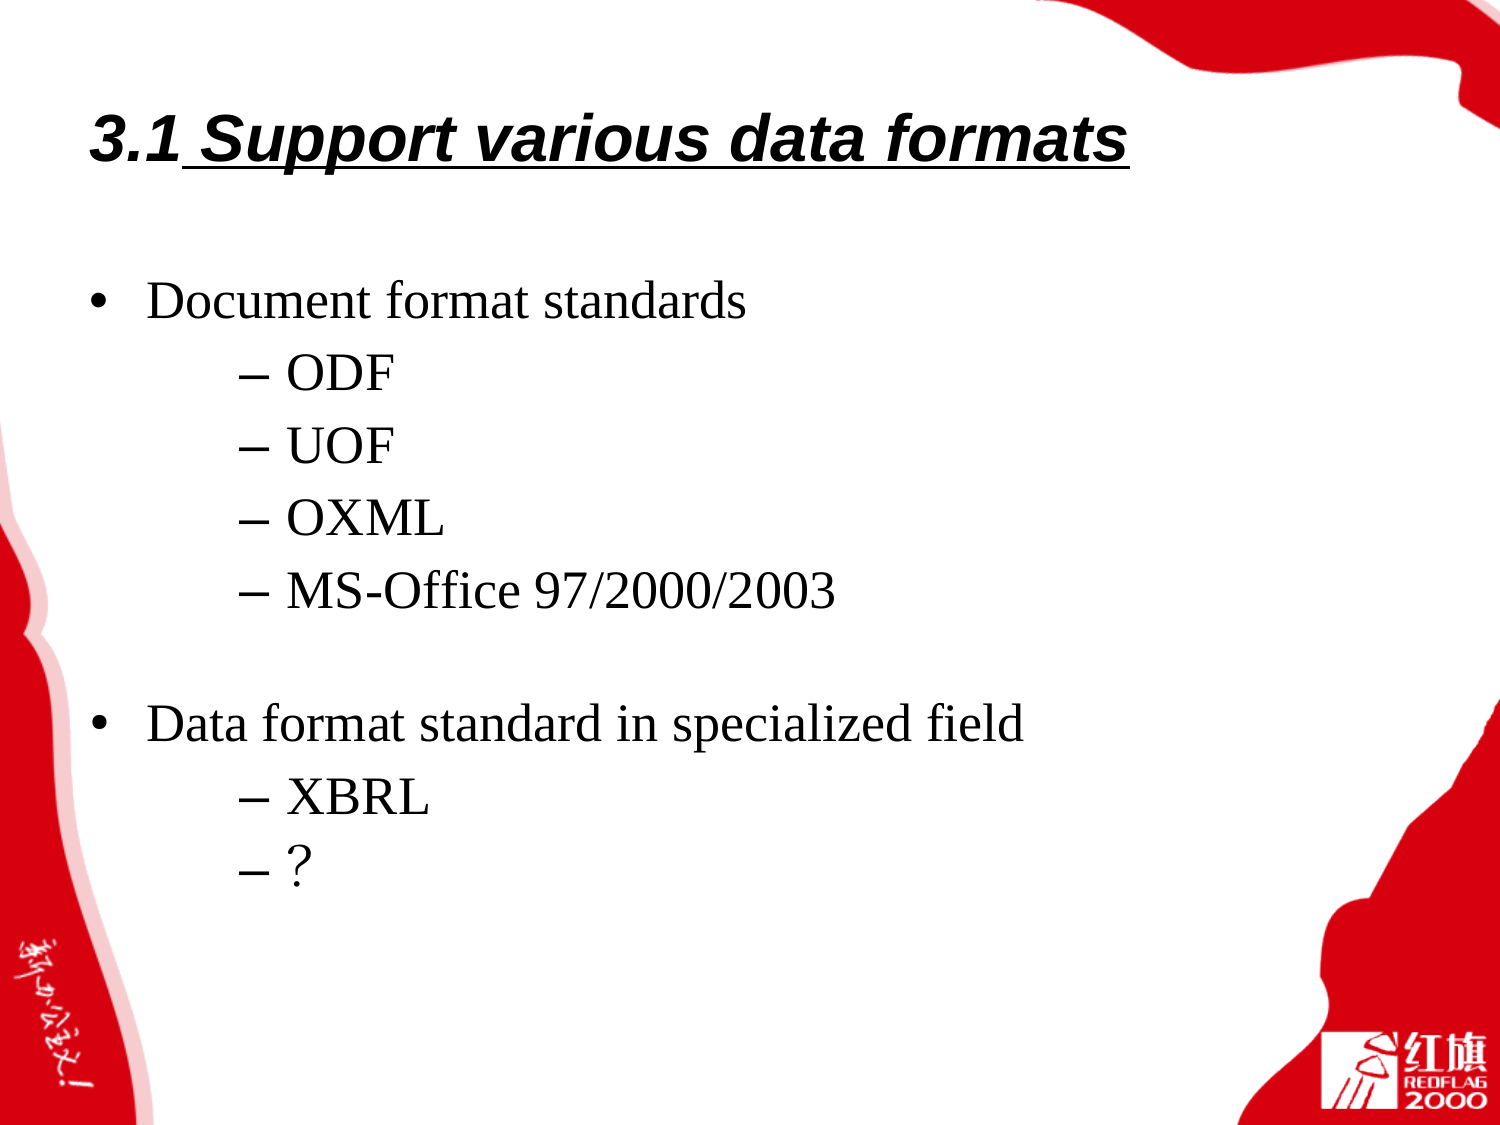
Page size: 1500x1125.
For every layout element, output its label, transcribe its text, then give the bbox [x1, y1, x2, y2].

picture [0, 0, 1500, 1125]
list Document format standards ODF UOF OXML MS-Office 97/2000/2003 Data format standard in specialized field XBRL ？ [75, 262, 1426, 1006]
title 3.1 Support various data formats [75, 45, 1426, 233]
